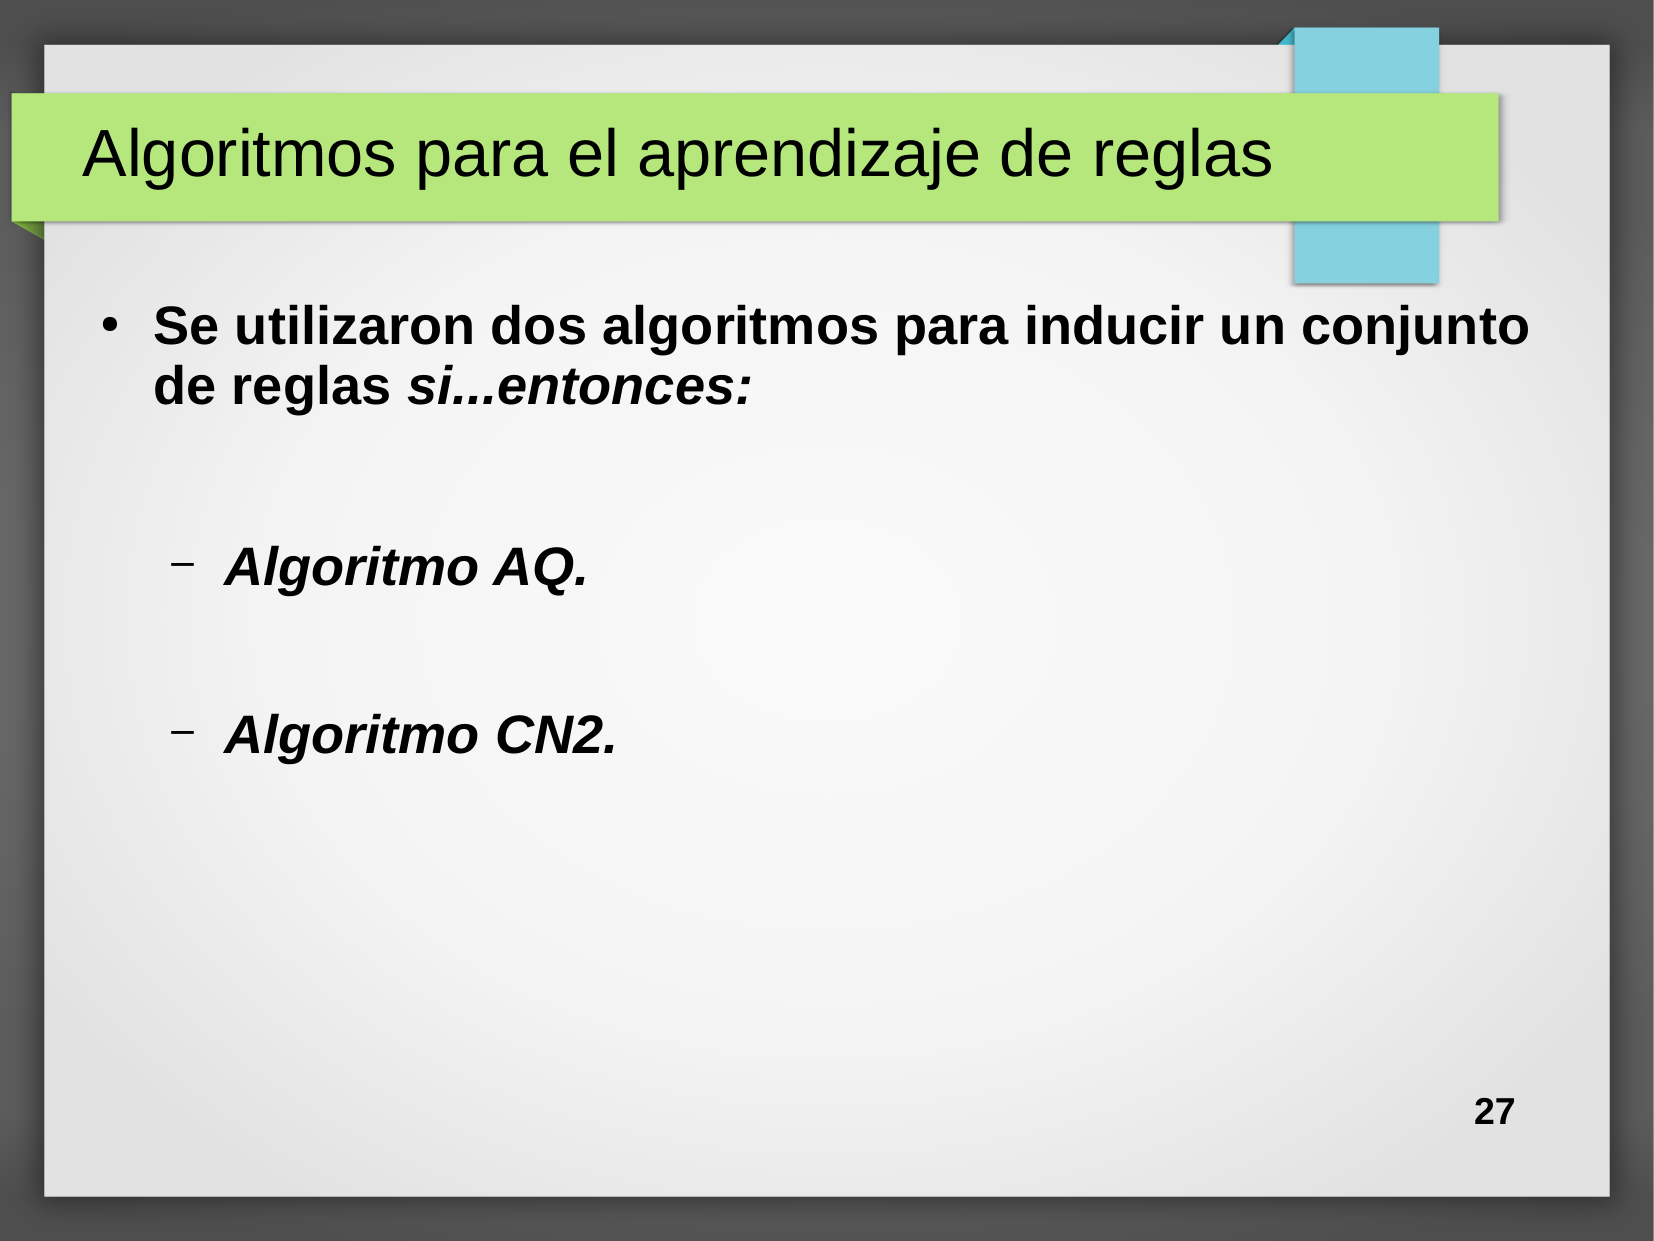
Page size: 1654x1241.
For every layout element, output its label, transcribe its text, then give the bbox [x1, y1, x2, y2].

text_box <number> [1459, 1083, 1654, 1154]
picture [0, 0, 1654, 1241]
list Se utilizaron dos algoritmos para inducir un conjunto de reglas si...entonces: Algoritmo AQ. Algoritmo CN2. [82, 295, 1571, 1015]
title Algoritmos para el aprendizaje de reglas [82, 79, 1501, 229]
